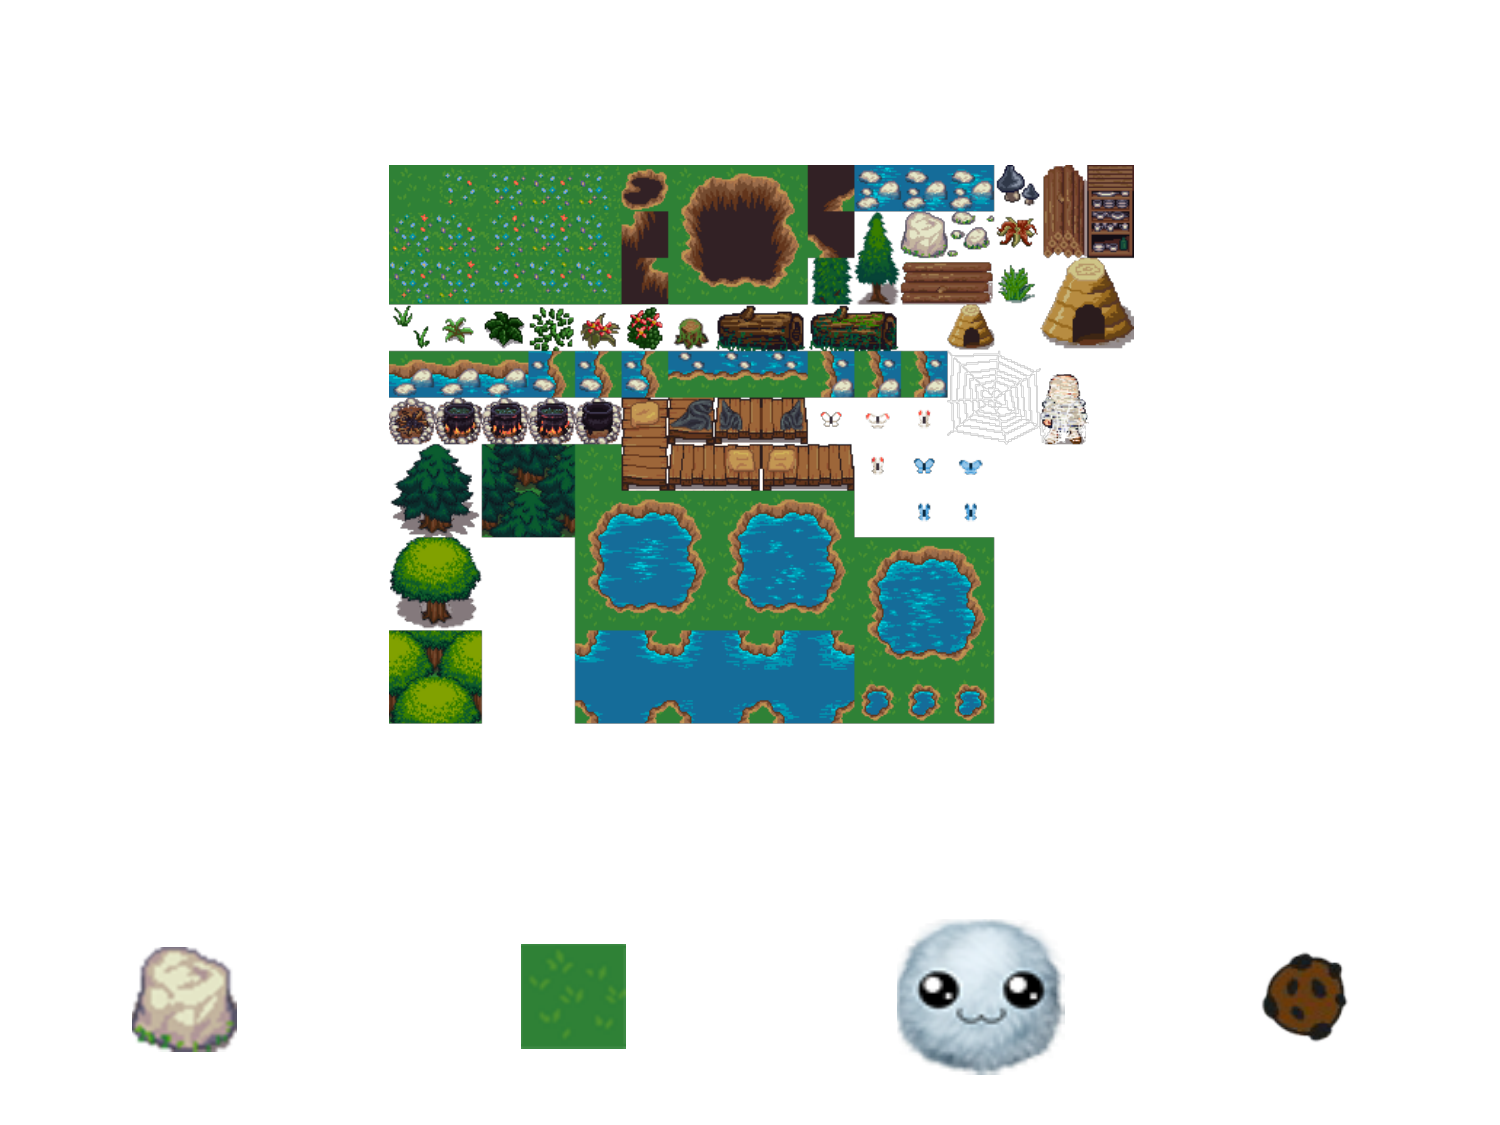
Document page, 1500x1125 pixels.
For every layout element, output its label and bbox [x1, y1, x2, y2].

picture [897, 919, 1065, 1075]
picture [521, 944, 626, 1049]
picture [1254, 944, 1359, 1049]
picture [389, 165, 1134, 910]
picture [132, 947, 237, 1052]
